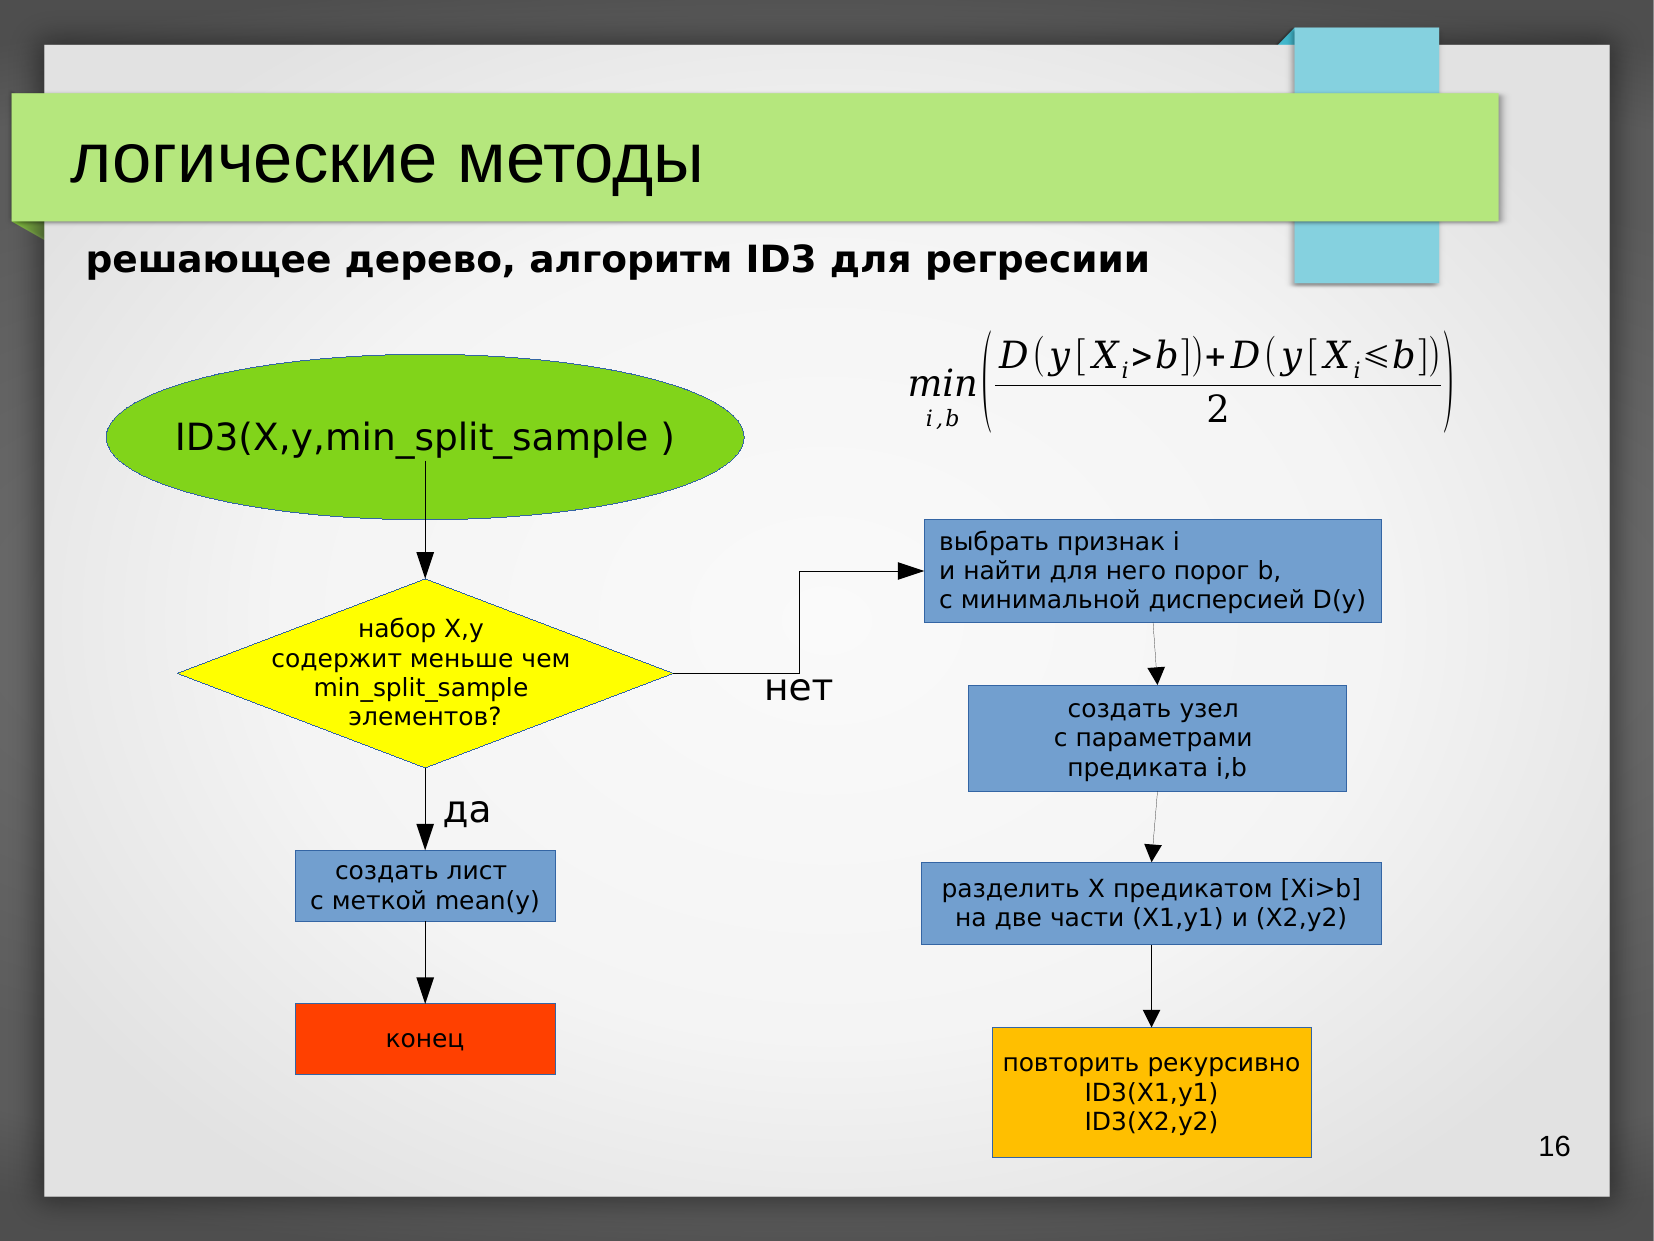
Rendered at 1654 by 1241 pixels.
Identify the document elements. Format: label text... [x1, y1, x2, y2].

chart [897, 328, 1466, 437]
text_box решающее дерево, алгоритм ID3 для регресиии [70, 229, 1205, 296]
text_box разделить X предикатом [Xi>b] на две части (X1,y1) и (X2,y2) [921, 862, 1382, 945]
title логические методы [70, 117, 1205, 200]
text_box набор X,y содержит меньше чем min_split_sample элементов? [177, 579, 673, 768]
picture [0, 0, 1654, 1241]
text_box создать узел с параметрами предиката i,b [968, 685, 1347, 792]
text_box конец [295, 1003, 556, 1075]
text_box выбрать признак i и найти для него порог b, с минимальной дисперсией D(y) [924, 519, 1382, 623]
text_box создать лист с меткой mean(y) [295, 850, 556, 922]
text_box ID3(X,y,min_split_sample ) [106, 354, 745, 520]
text_box повторить рекурсивно ID3(X1,y1) ID3(X2,y2) [992, 1027, 1312, 1158]
